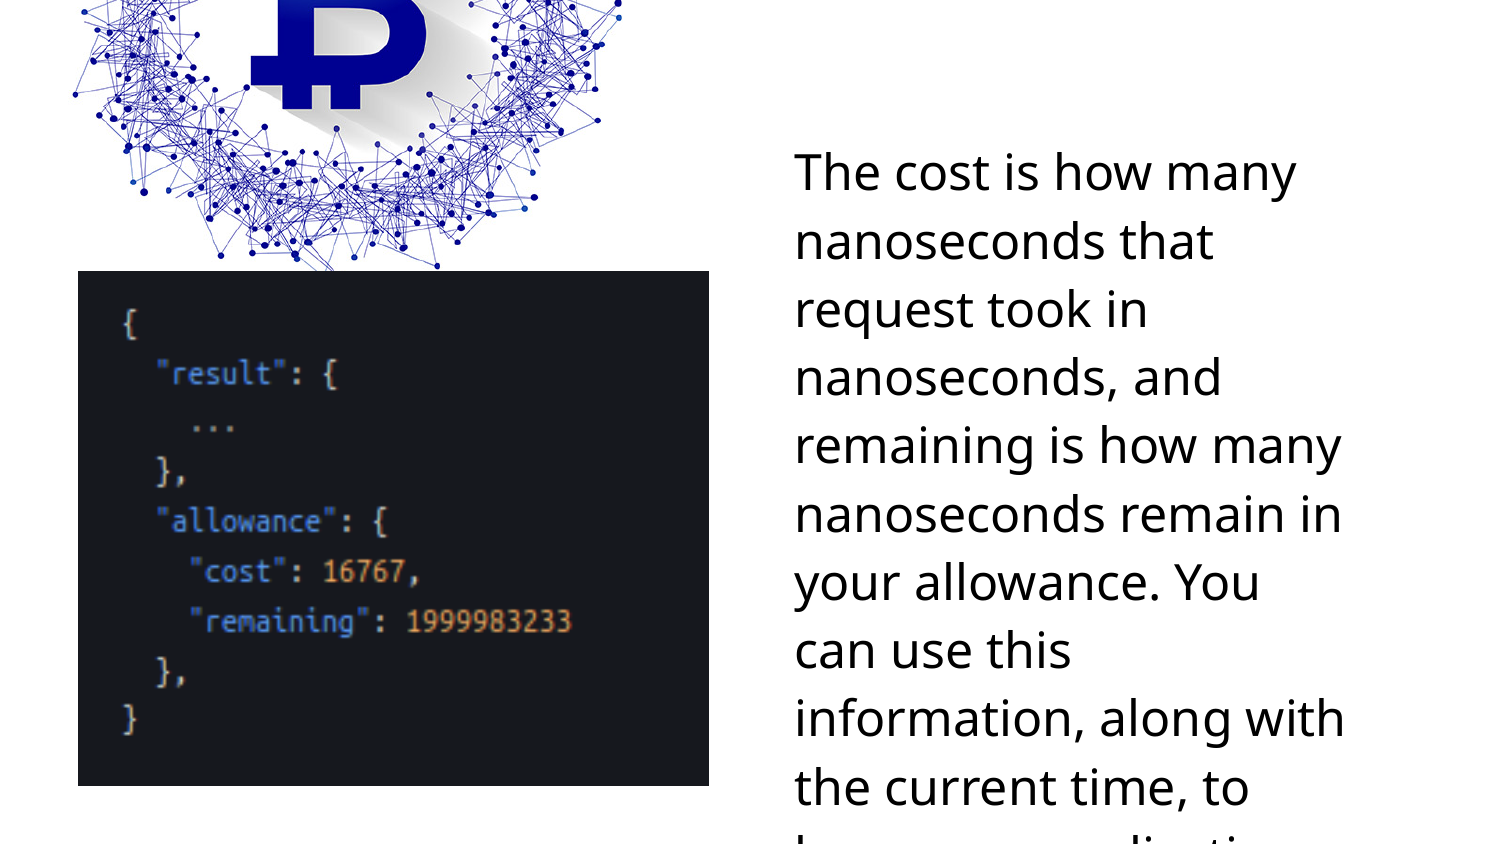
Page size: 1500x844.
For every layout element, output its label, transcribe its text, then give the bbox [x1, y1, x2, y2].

text_box The cost is how many nanoseconds that request took in nanoseconds, and remaining is how many nanoseconds remain in your allowance. You can use this information, along with the current time, to have your application self-regulate its request rate. [779, 129, 1371, 745]
picture [0, 0, 1500, 844]
